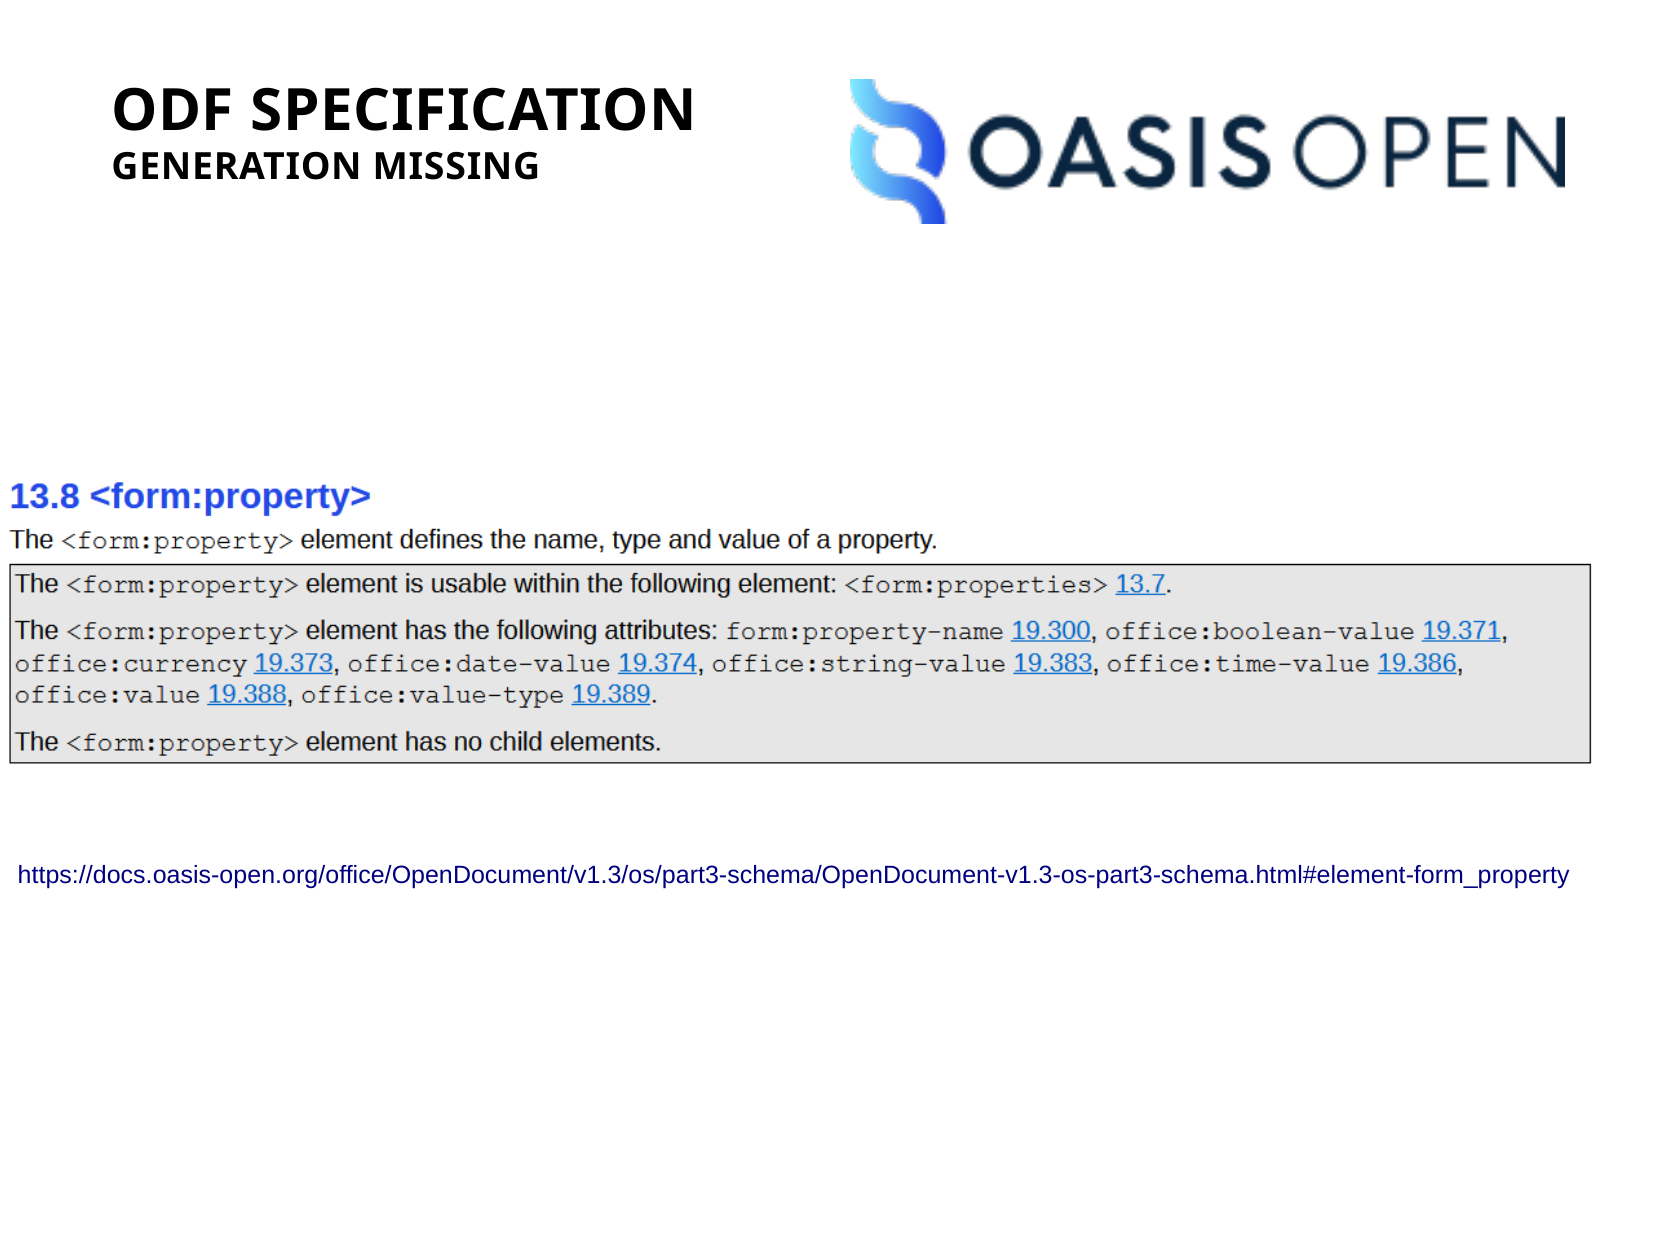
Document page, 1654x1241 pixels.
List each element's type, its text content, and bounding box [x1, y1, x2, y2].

picture [850, 79, 1565, 225]
title ODF Specification Generation missing [111, 71, 1419, 249]
text_box https://docs.oasis-open.org/office/OpenDocument/v1.3/os/part3-schema/OpenDocument-v1.3-os-part3-schema.html#element-form_property [3, 853, 1589, 925]
picture [7, 472, 1595, 774]
